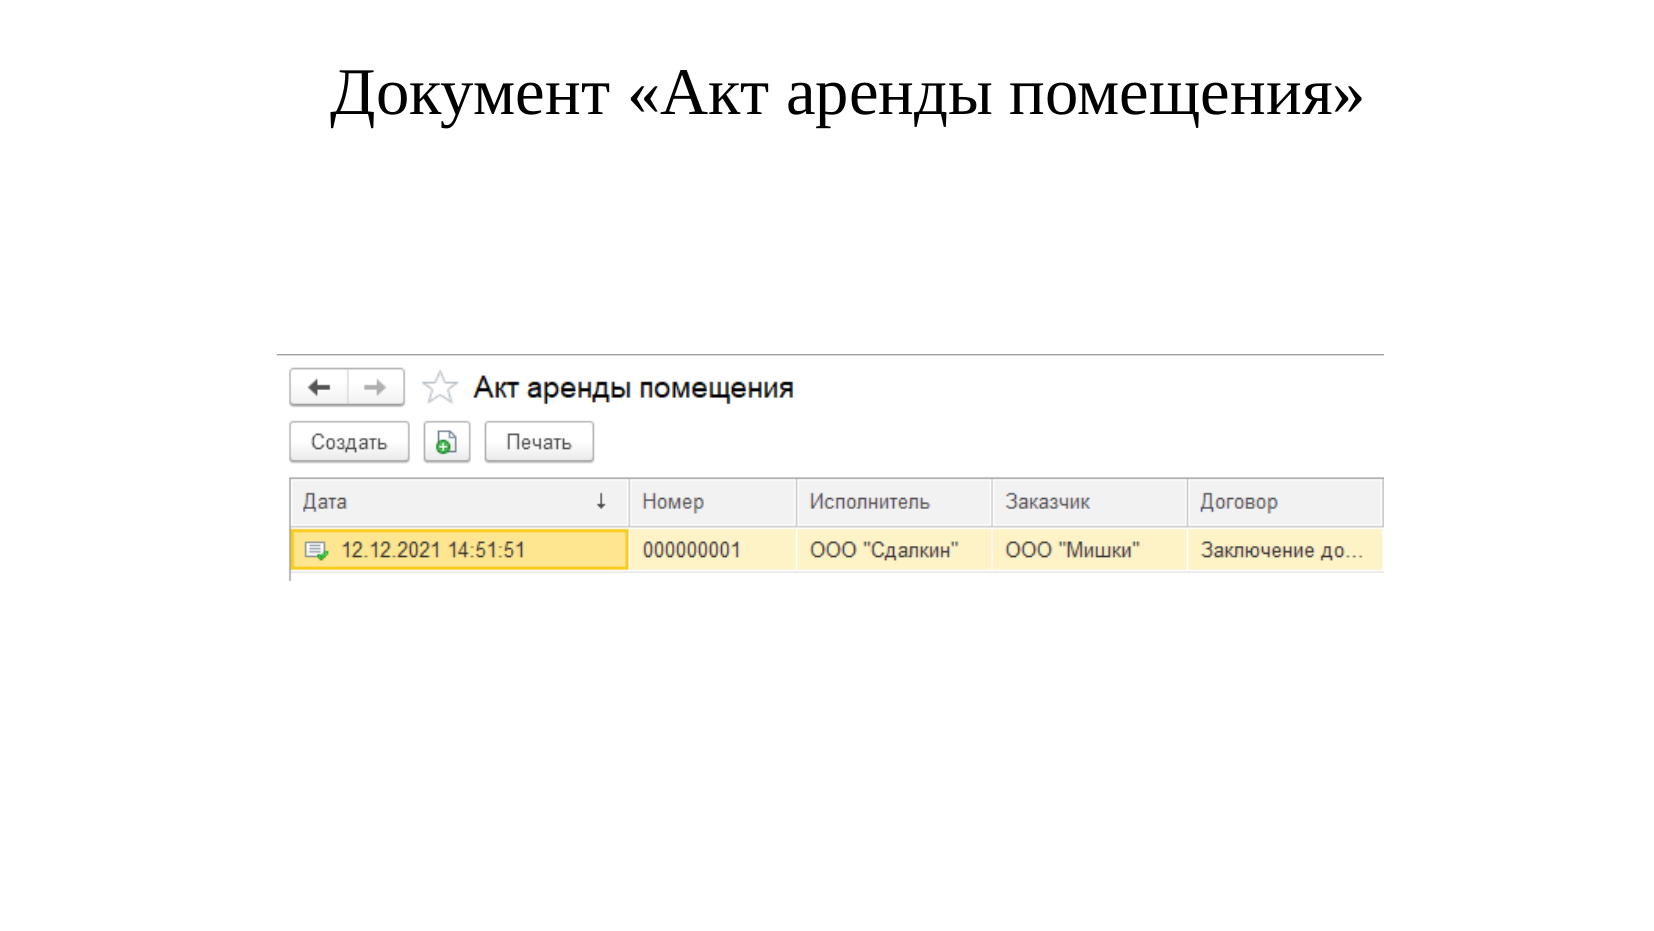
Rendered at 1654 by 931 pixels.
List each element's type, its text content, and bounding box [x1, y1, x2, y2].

text_box Документ «Акт аренды помещения» [127, 47, 1571, 137]
picture [277, 354, 1384, 581]
